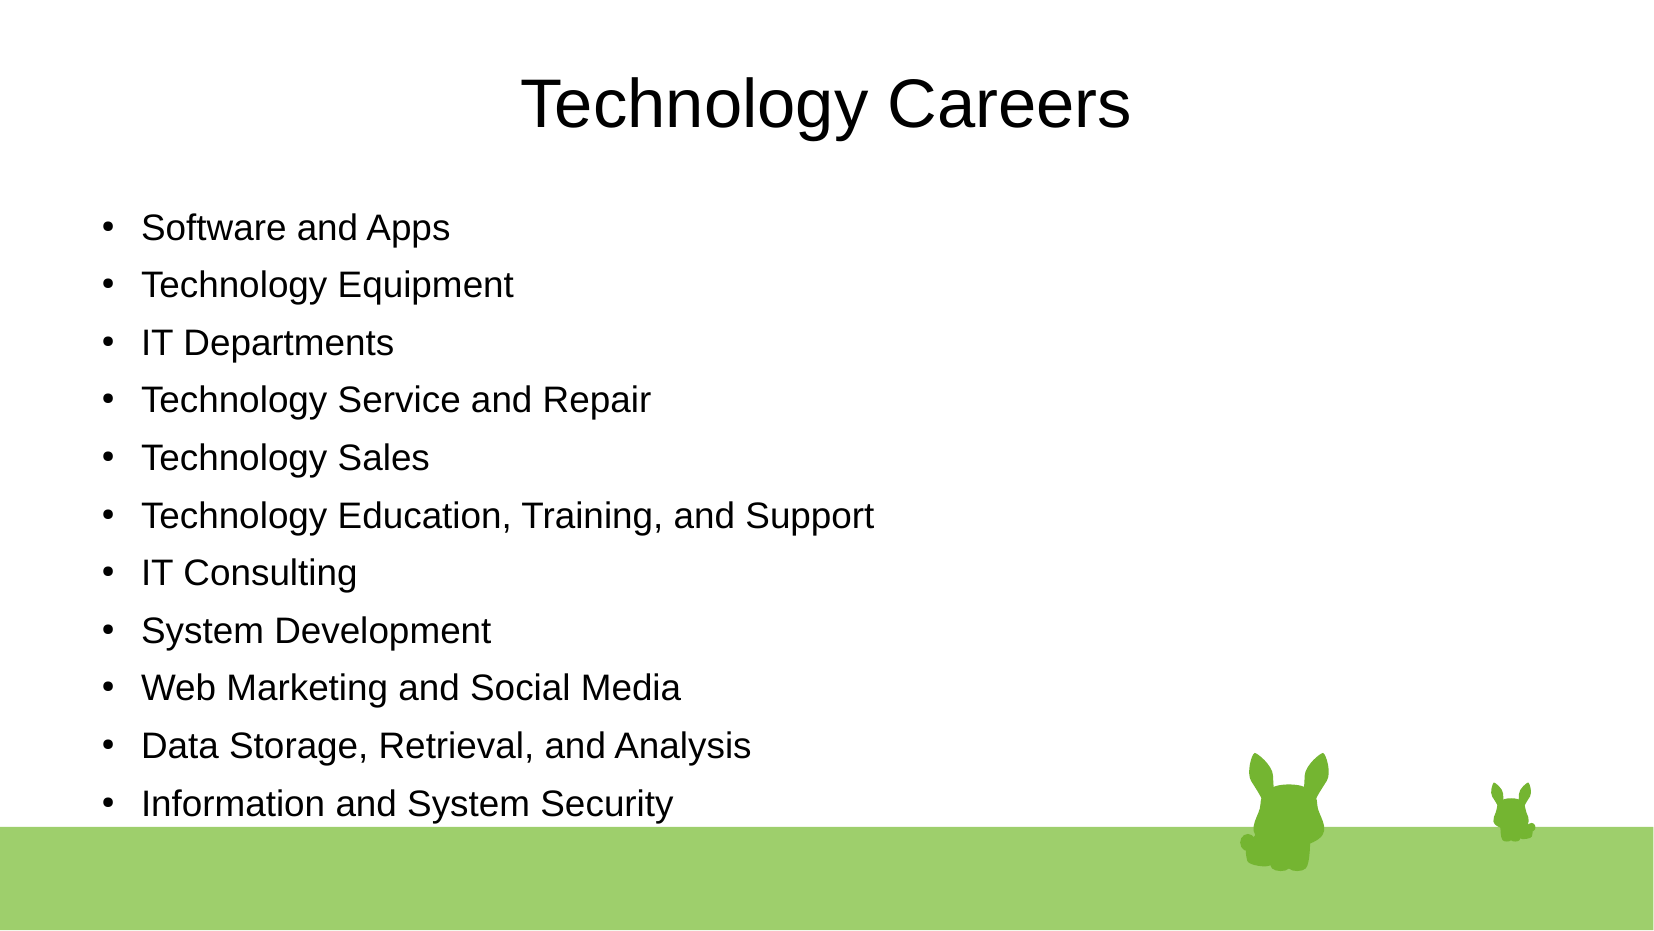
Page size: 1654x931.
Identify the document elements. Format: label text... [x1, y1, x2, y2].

title Technology Careers [88, 29, 1565, 178]
list Software and Apps Technology Equipment IT Departments Technology Service and Repair Technology Sales Technology Education, Training, and Support IT Consulting System Development Web Marketing and Social Media Data Storage, Retrieval, and Analysis Information and System Security [88, 206, 1565, 826]
